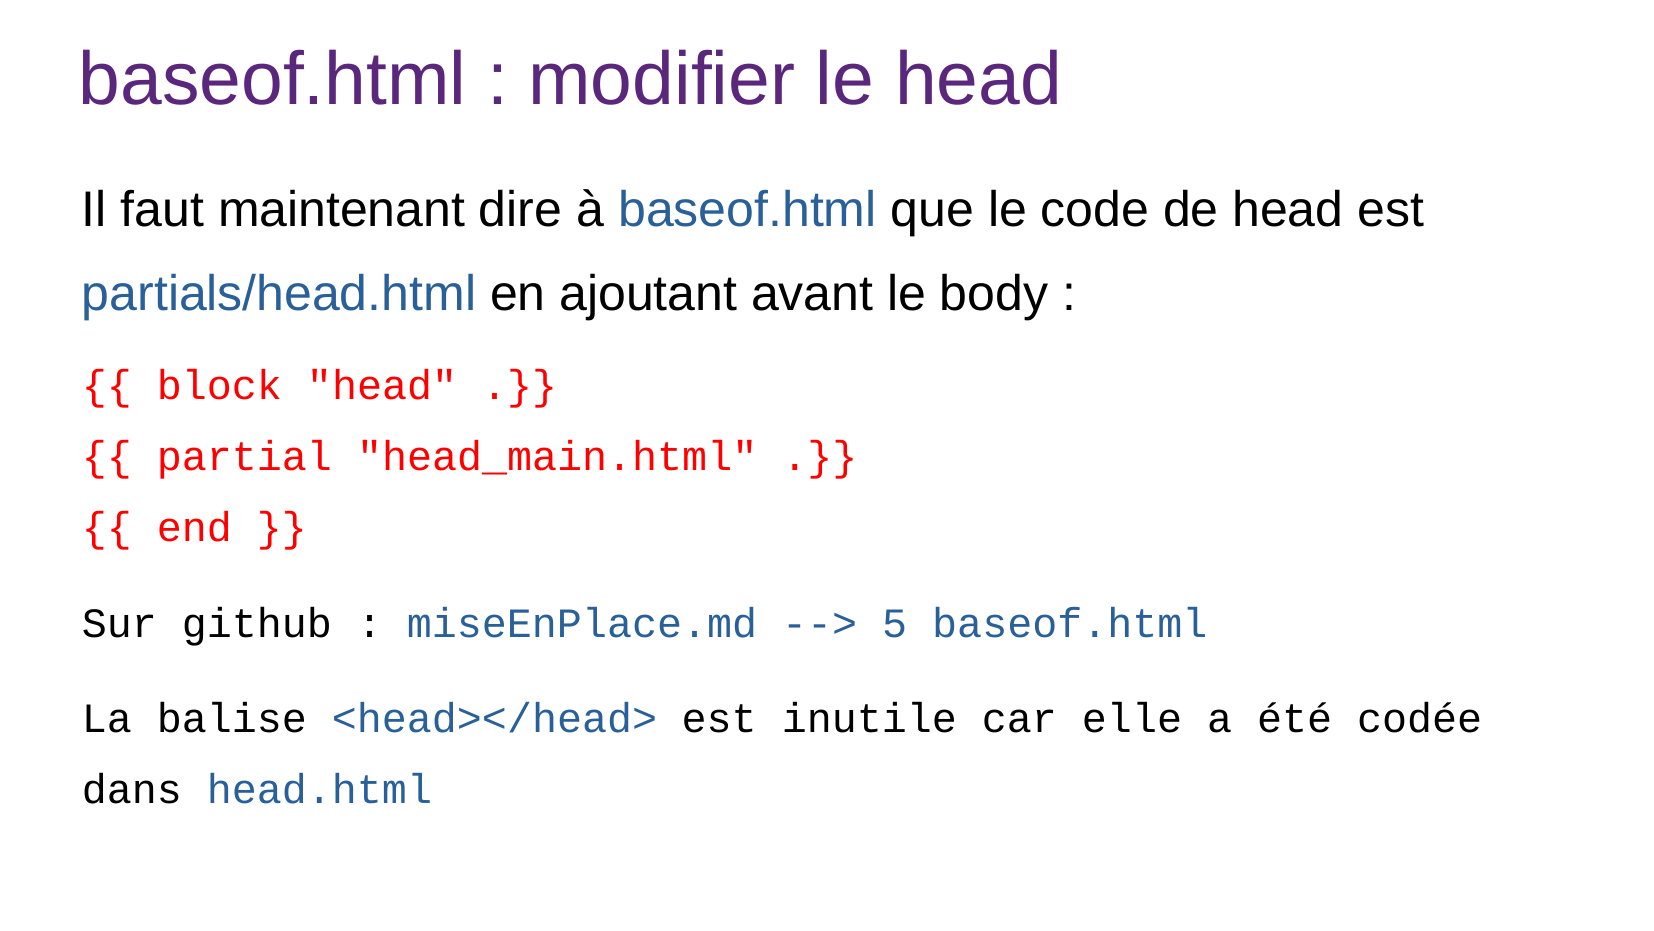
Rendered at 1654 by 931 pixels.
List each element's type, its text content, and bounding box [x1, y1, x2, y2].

title baseof.html : modifier le head [78, 36, 1556, 148]
text_box Il faut maintenant dire à baseof.html que le code de head est partials/head.html en ajoutant avant le body : {{ block "head" .}} {{ partial "head_main.html" .}} {{ end }} Sur github : miseEnPlace.md --> 5 baseof.html La balise <head></head> est inutile car elle a été codée dans head.html [81, 153, 1570, 817]
